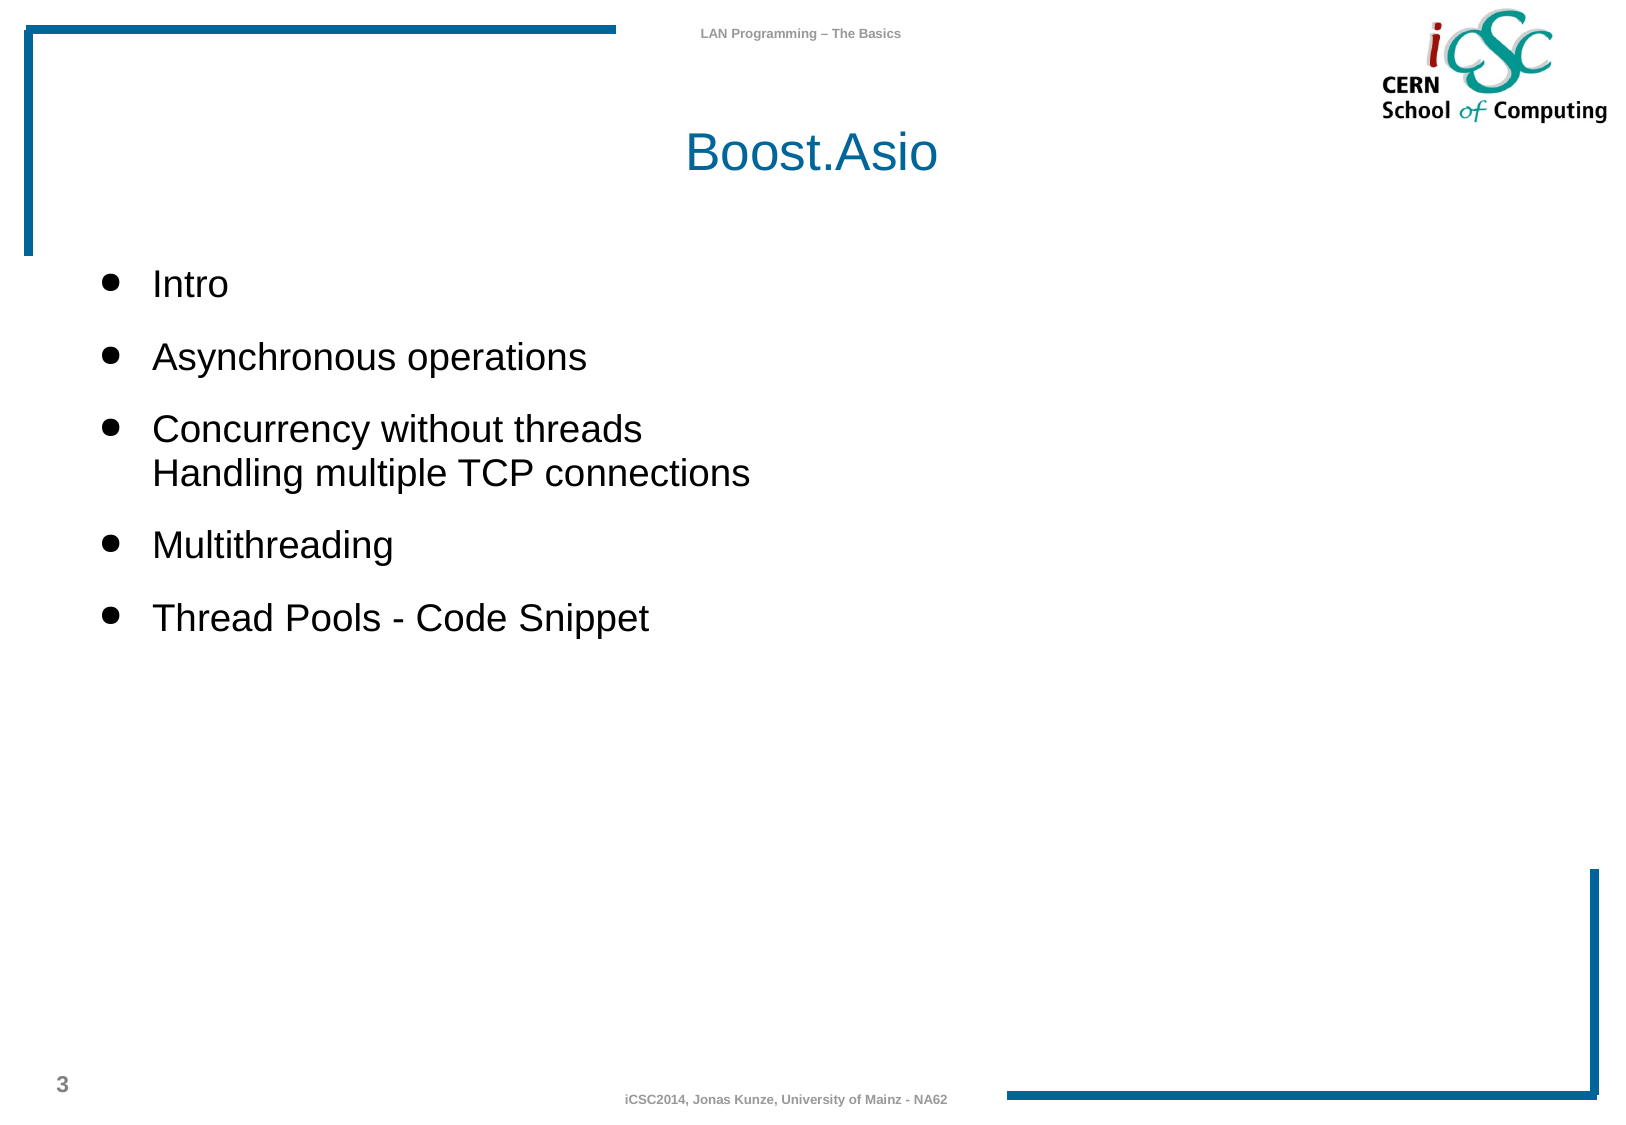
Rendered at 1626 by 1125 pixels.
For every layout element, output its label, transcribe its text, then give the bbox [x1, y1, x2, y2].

list Intro Asynchronous operations Concurrency without threads Handling multiple TCP connections Multithreading Thread Pools - Code Snippet [81, 263, 1512, 1051]
title Boost.Asio [81, 44, 1544, 233]
picture [1381, 8, 1608, 125]
